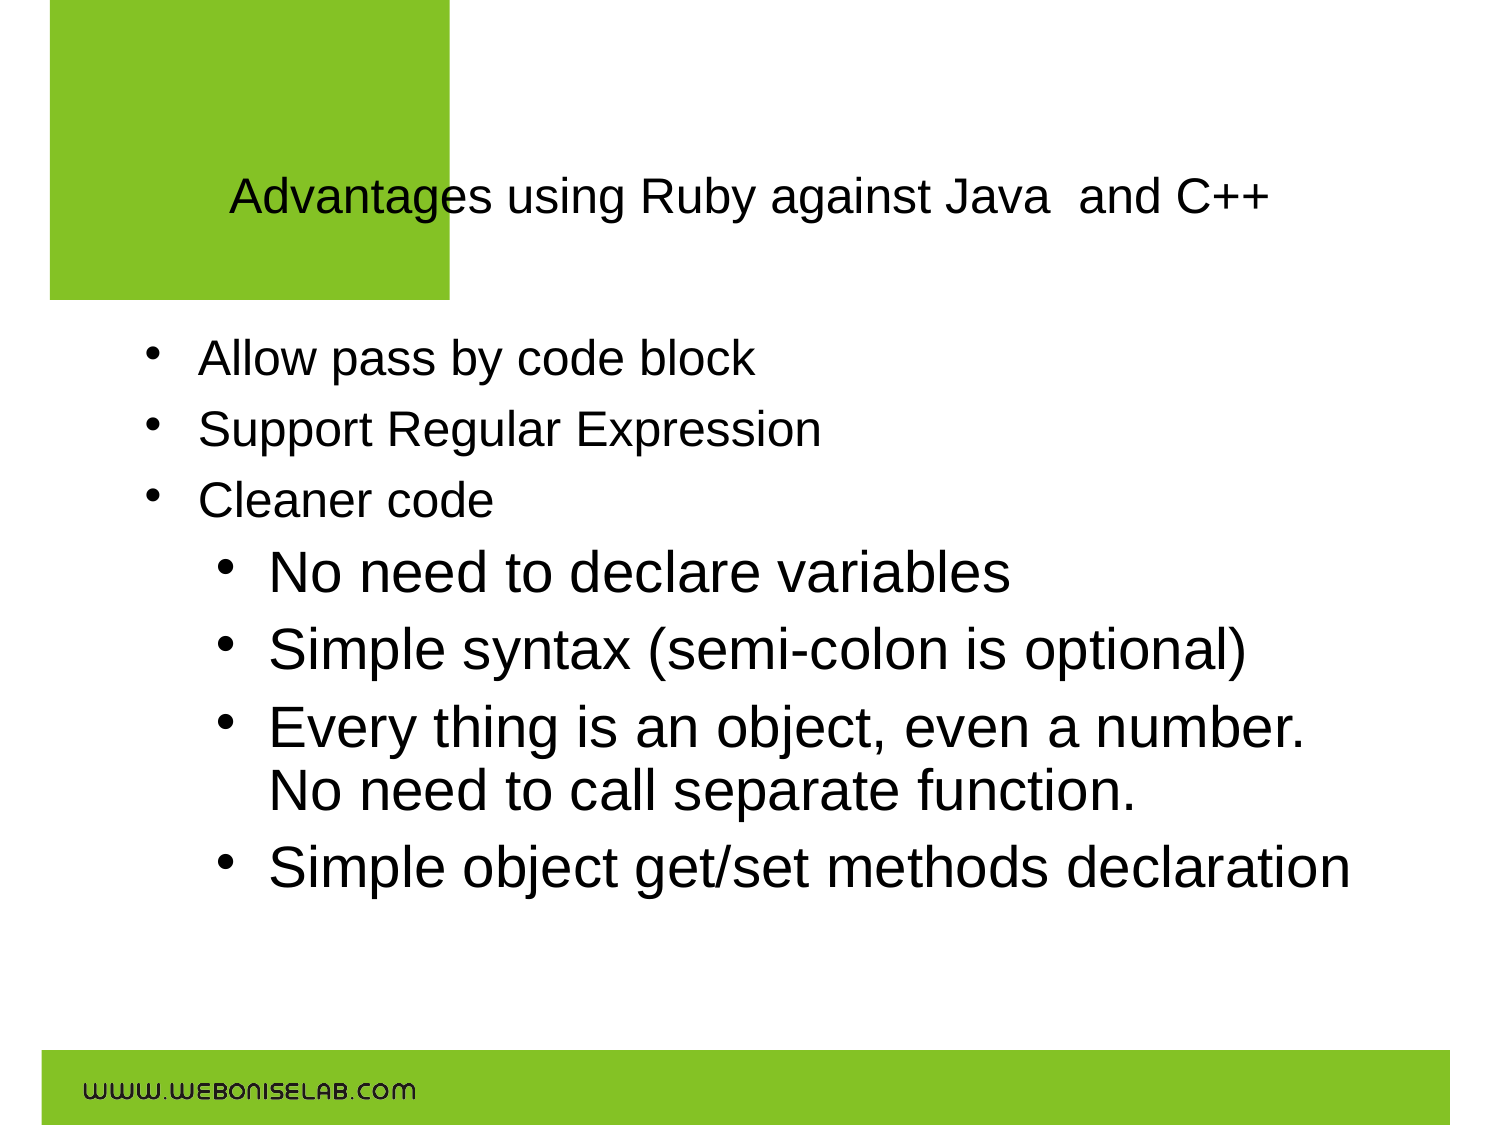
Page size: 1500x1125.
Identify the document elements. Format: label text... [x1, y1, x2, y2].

picture [83, 1083, 415, 1100]
list Allow pass by code block Support Regular Expression Cleaner code No need to declare variables Simple syntax (semi-colon is optional) Every thing is an object, even a number. No need to call separate function. Simple object get/set methods declaration [112, 324, 1388, 1001]
title Advantages using Ruby against Java and C++ [112, 99, 1388, 288]
